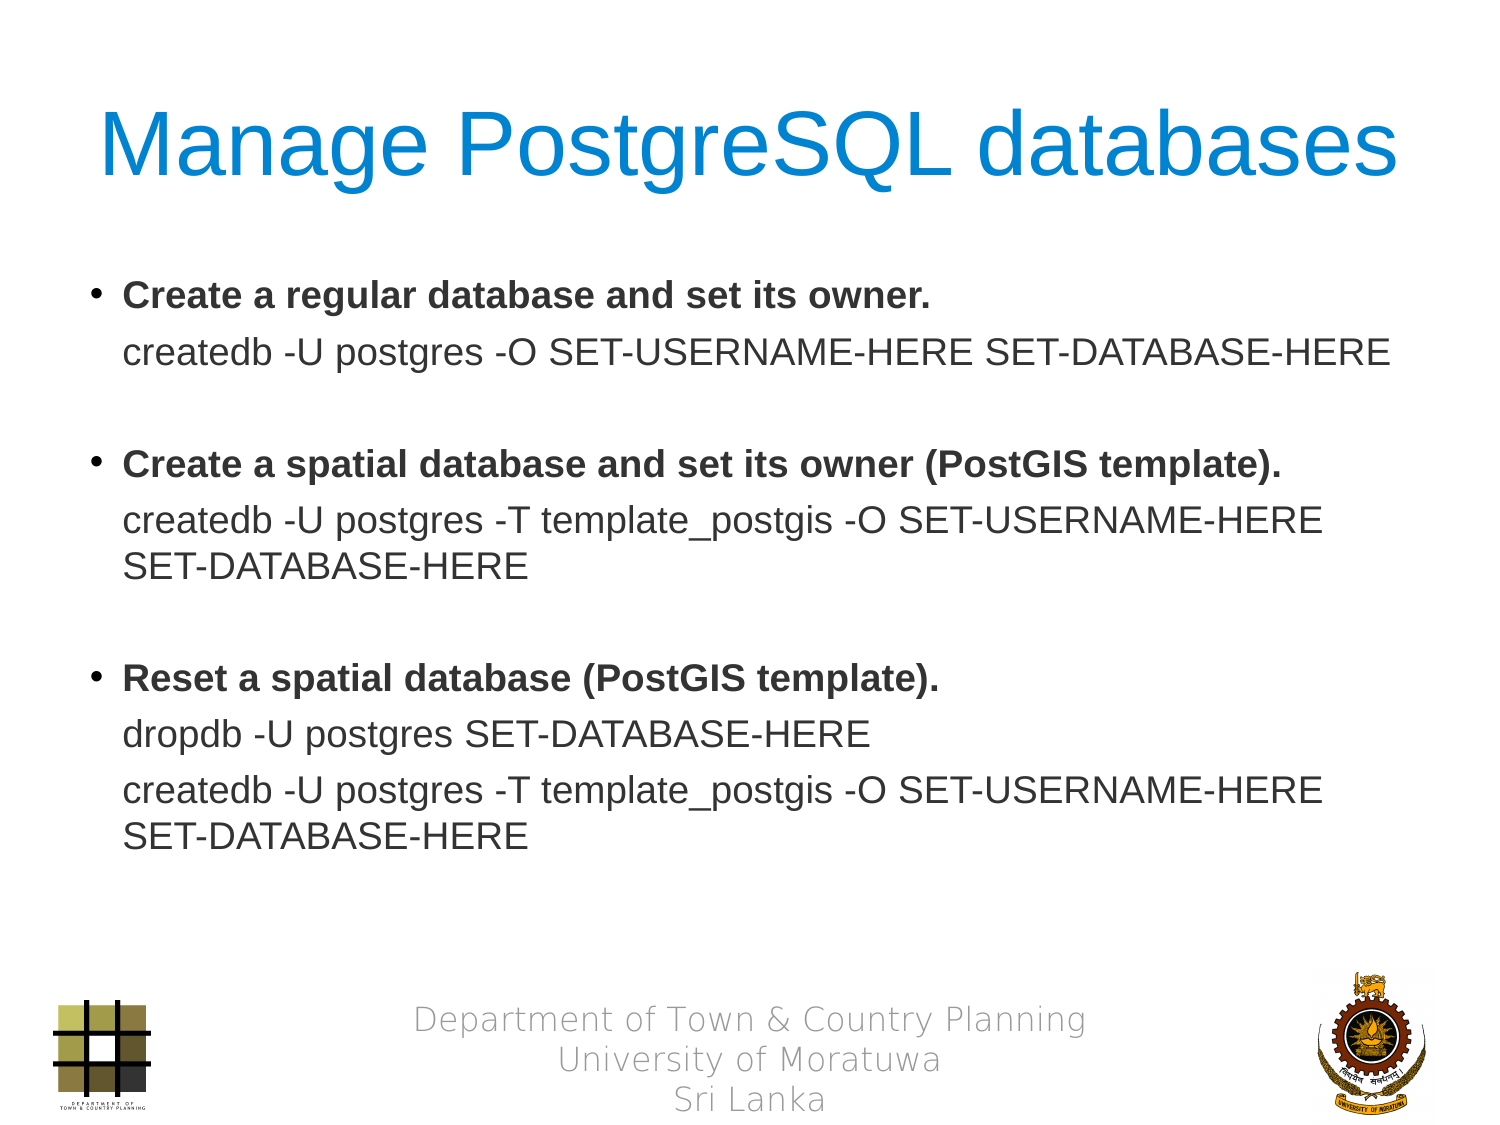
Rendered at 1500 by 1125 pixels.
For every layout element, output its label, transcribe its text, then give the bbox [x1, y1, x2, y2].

list Create a regular database and set its owner. createdb -U postgres -O SET-USERNAME-HERE SET-DATABASE-HERE Create a spatial database and set its owner (PostGIS template). createdb -U postgres -T template_postgis -O SET-USERNAME-HERE SET-DATABASE-HERE Reset a spatial database (PostGIS template). dropdb -U postgres SET-DATABASE-HERE createdb -U postgres -T template_postgis -O SET-USERNAME-HERE SET-DATABASE-HERE [75, 262, 1426, 916]
picture [53, 1000, 151, 1110]
title Manage PostgreSQL databases [75, 45, 1426, 233]
picture [1312, 966, 1435, 1125]
